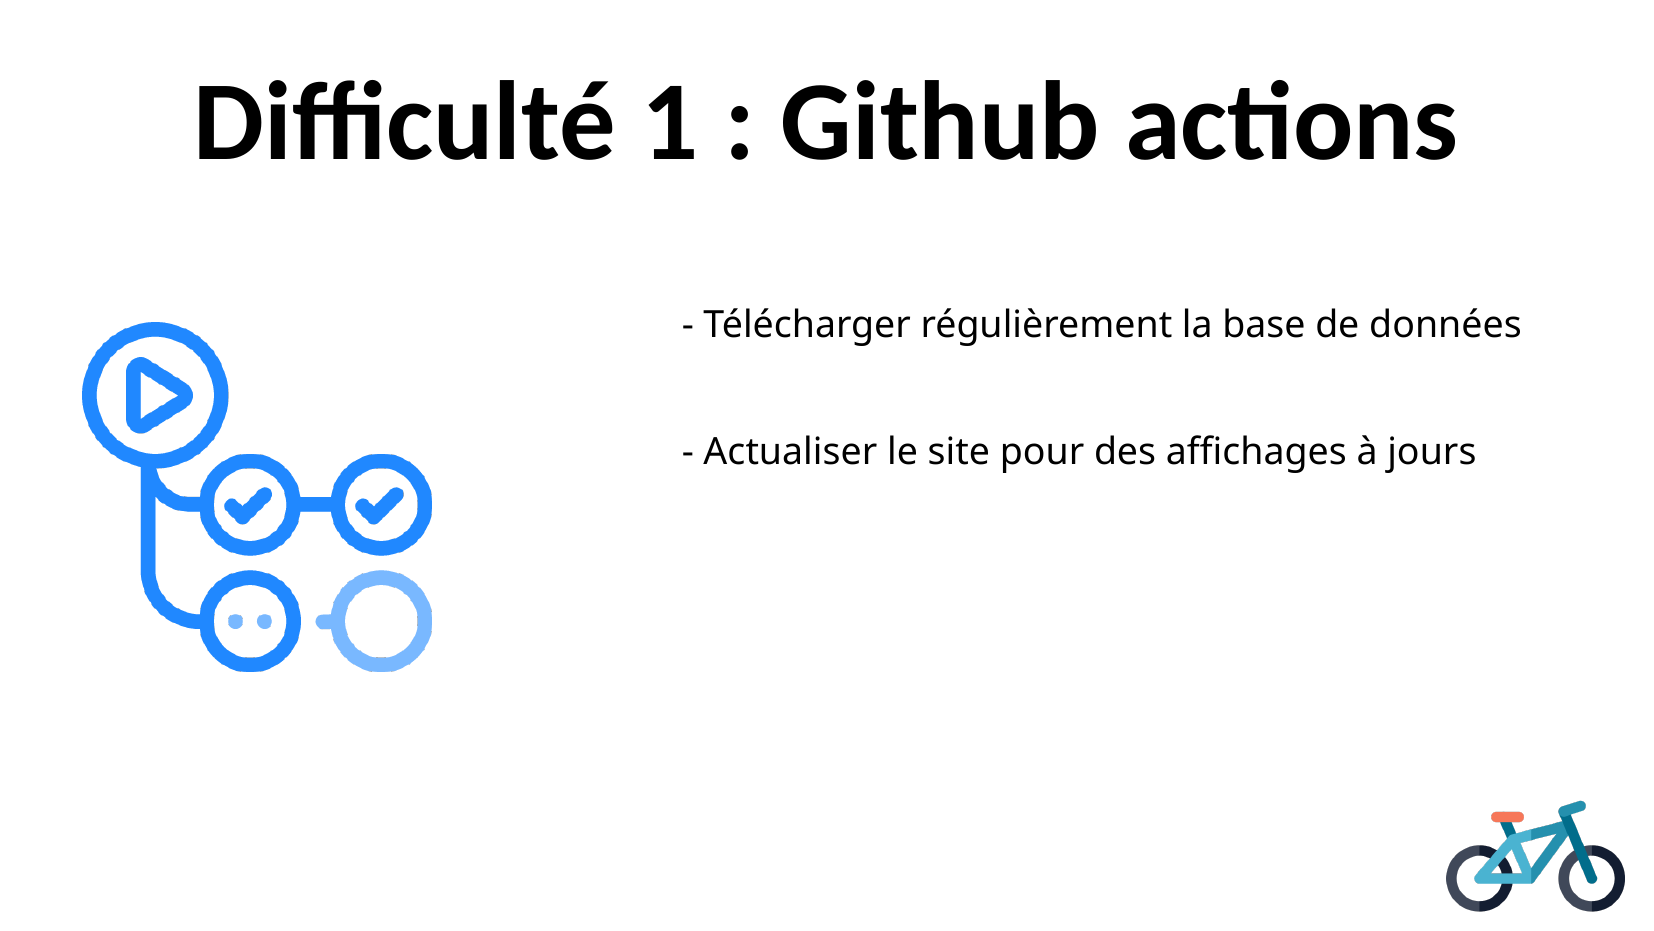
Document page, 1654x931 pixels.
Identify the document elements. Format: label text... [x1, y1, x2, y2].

text_box - Télécharger régulièrement la base de données [666, 292, 1466, 354]
picture [1446, 767, 1625, 931]
title Difficulté 1 : Github actions [82, 37, 1571, 193]
picture [82, 322, 432, 672]
text_box - Actualiser le site pour des affichages à jours [666, 419, 1433, 481]
